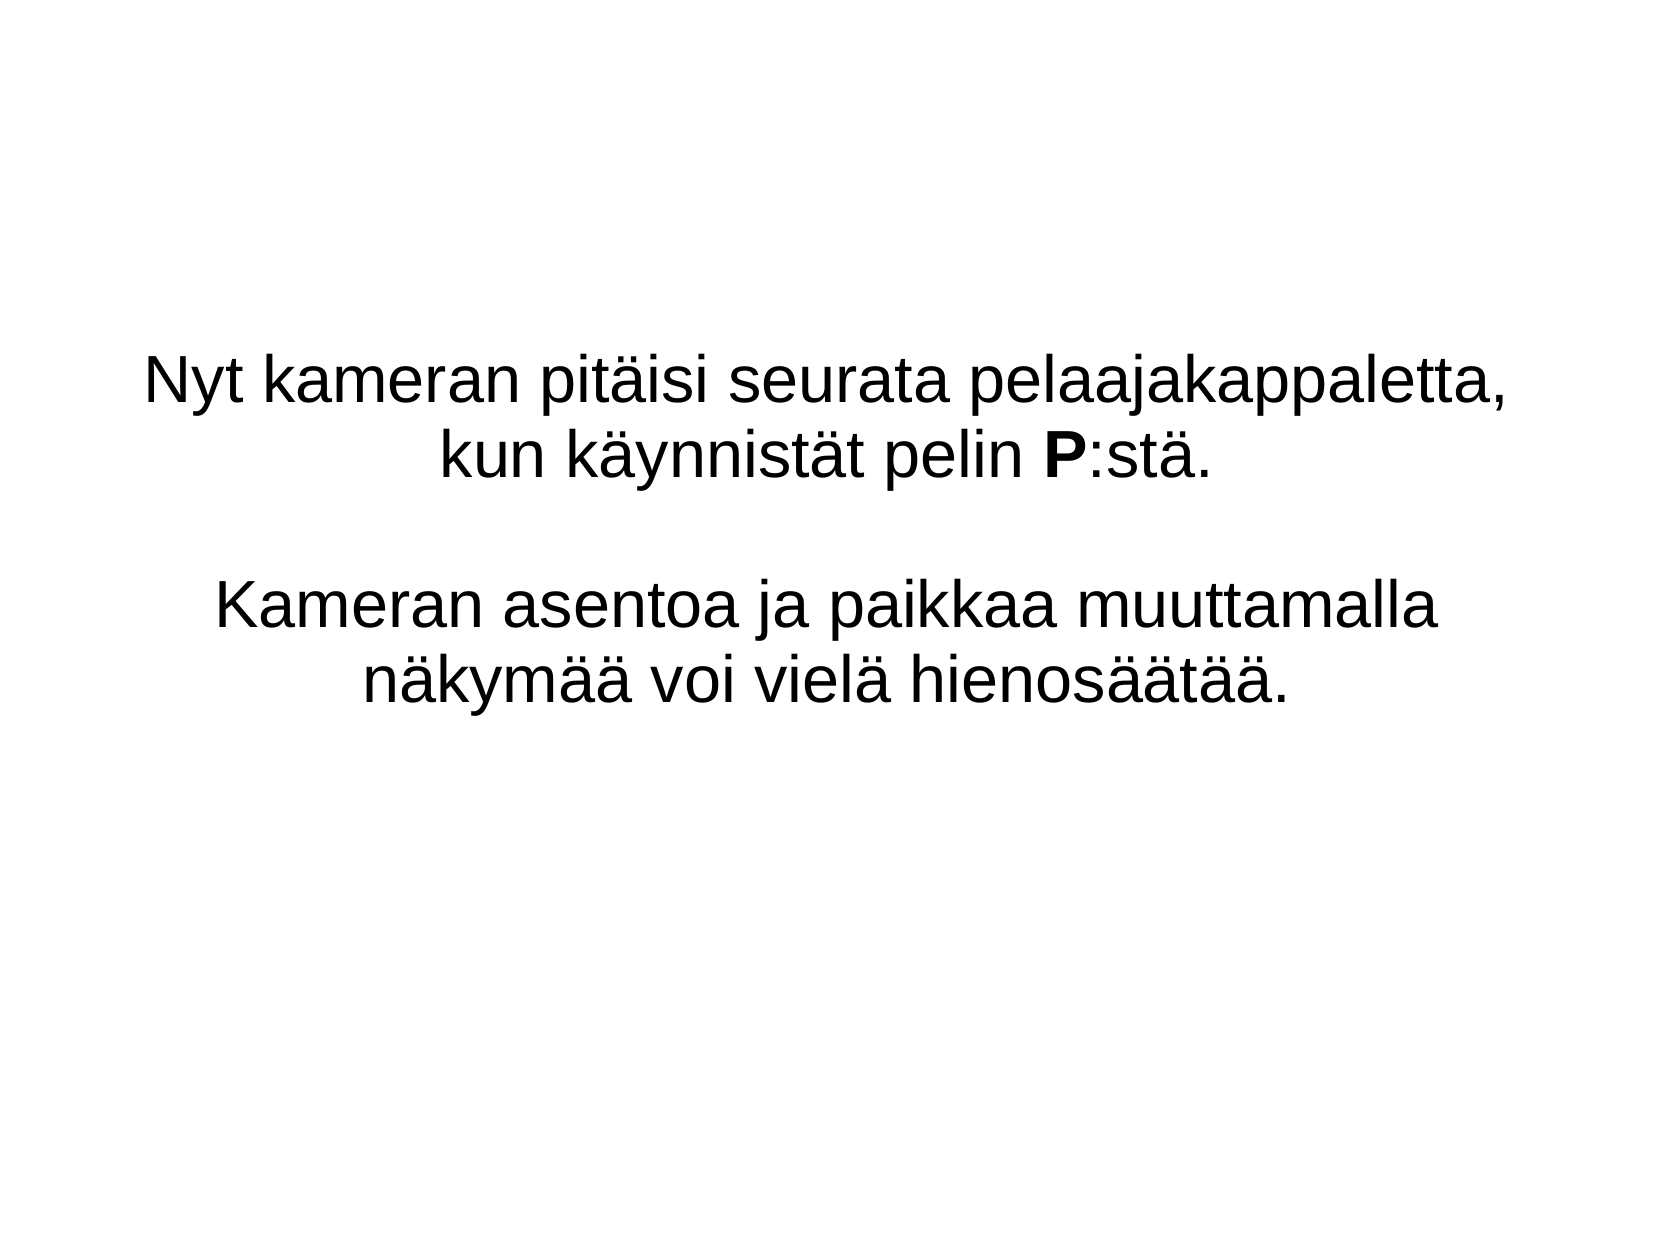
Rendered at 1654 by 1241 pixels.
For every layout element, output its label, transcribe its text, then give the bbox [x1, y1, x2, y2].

subtitle Nyt kameran pitäisi seurata pelaajakappaletta, kun käynnistät pelin P:stä. Kameran asentoa ja paikkaa muuttamalla näkymää voi vielä hienosäätää. [82, 49, 1571, 1010]
